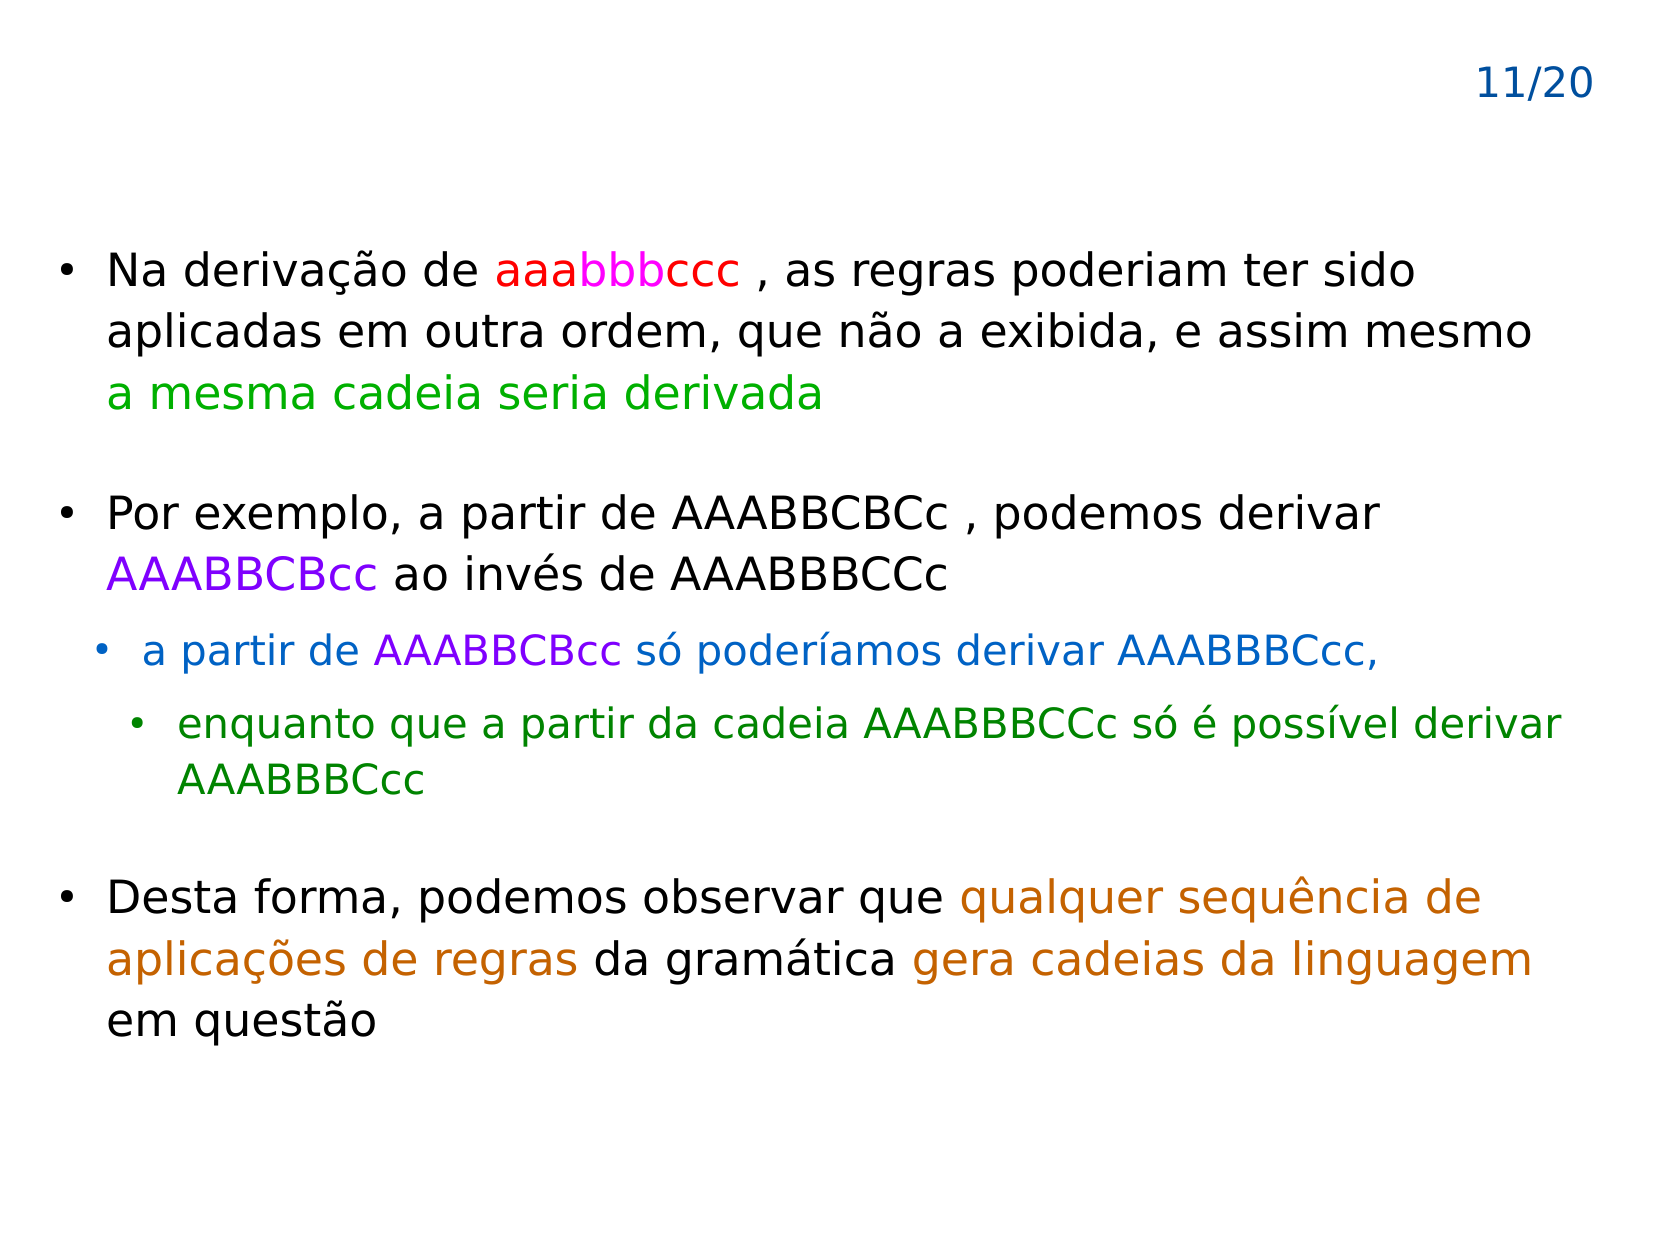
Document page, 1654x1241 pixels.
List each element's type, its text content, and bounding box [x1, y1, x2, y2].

list Na derivação de aaabbbccc , as regras poderiam ter sido aplicadas em outra ordem, que não a exibida, e assim mesmo a mesma cadeia seria derivada Por exemplo, a partir de AAABBCBCc , podemos derivar AAABBCBcc ao invés de AAABBBCCc a partir de AAABBCBcc só poderíamos derivar AAABBBCcc, enquanto que a partir da cadeia AAABBBCCc só é possível derivar AAABBBCcc Desta forma, podemos observar que qualquer sequência de aplicações de regras da gramática gera cadeias da linguagem em questão [59, 236, 1595, 1211]
